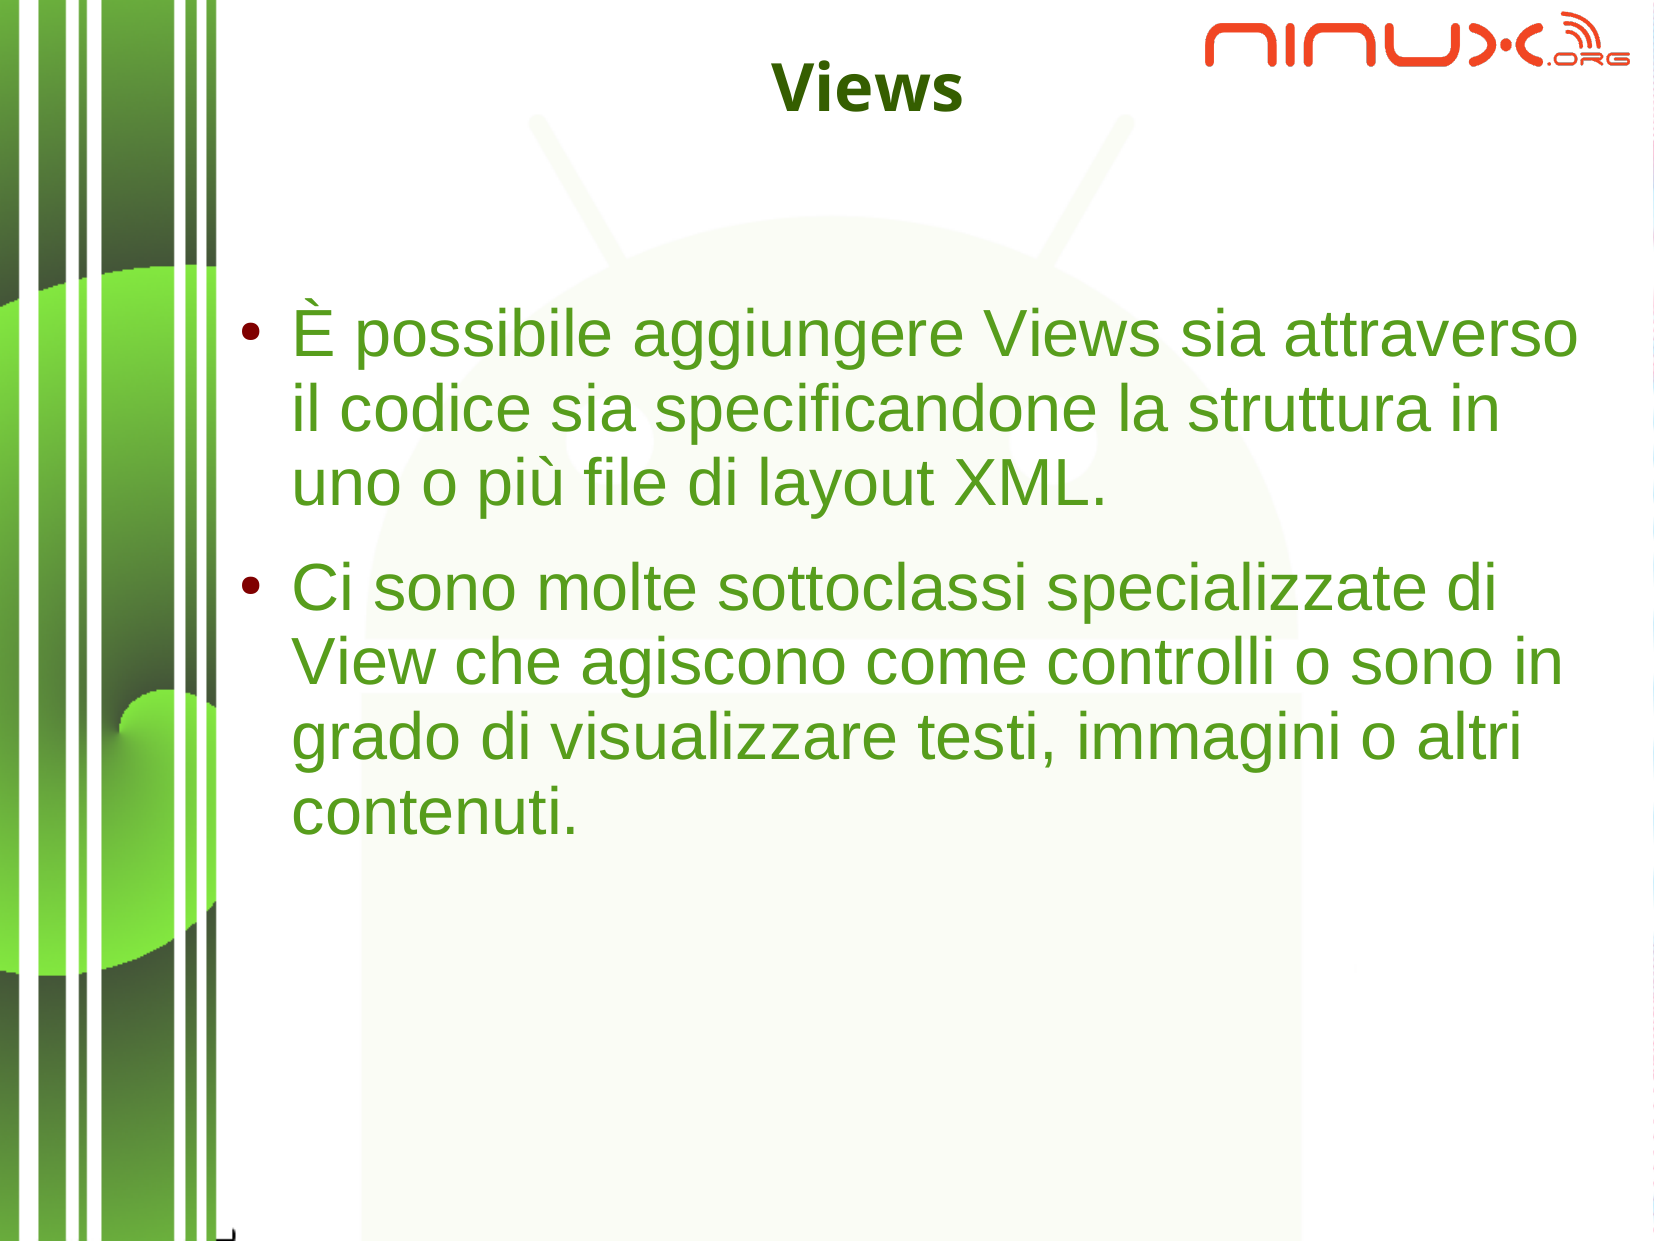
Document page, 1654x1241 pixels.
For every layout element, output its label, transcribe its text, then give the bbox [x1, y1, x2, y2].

picture [0, 0, 1654, 1241]
list È possibile aggiungere Views sia attraverso il codice sia specificandone la struttura in uno o più file di layout XML. Ci sono molte sottoclassi specializzate di View che agiscono come controlli o sono in grado di visualizzare testi, immagini o altri contenuti. [221, 295, 1595, 957]
title Views [236, 46, 1500, 125]
